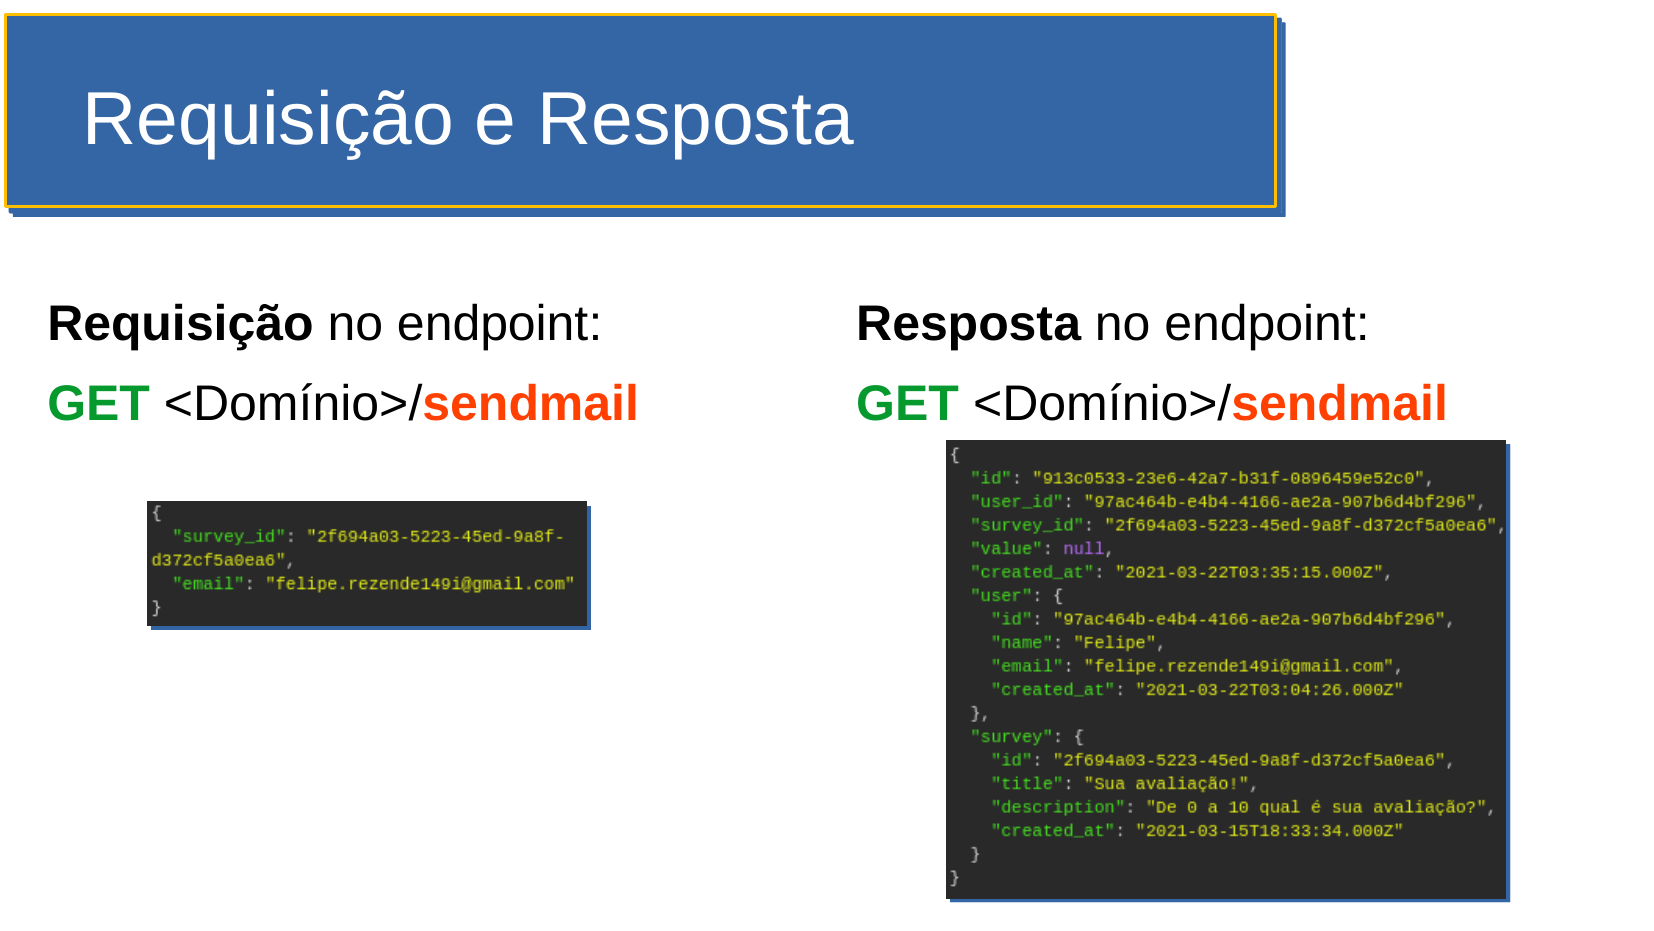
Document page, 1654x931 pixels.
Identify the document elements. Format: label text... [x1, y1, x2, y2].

picture [147, 501, 587, 626]
title Requisição e Resposta [82, 44, 1235, 192]
picture [946, 440, 1506, 899]
list Requisição no endpoint: GET <Domínio>/sendmail [47, 295, 709, 443]
list Resposta no endpoint: GET <Domínio>/sendmail [856, 295, 1577, 443]
